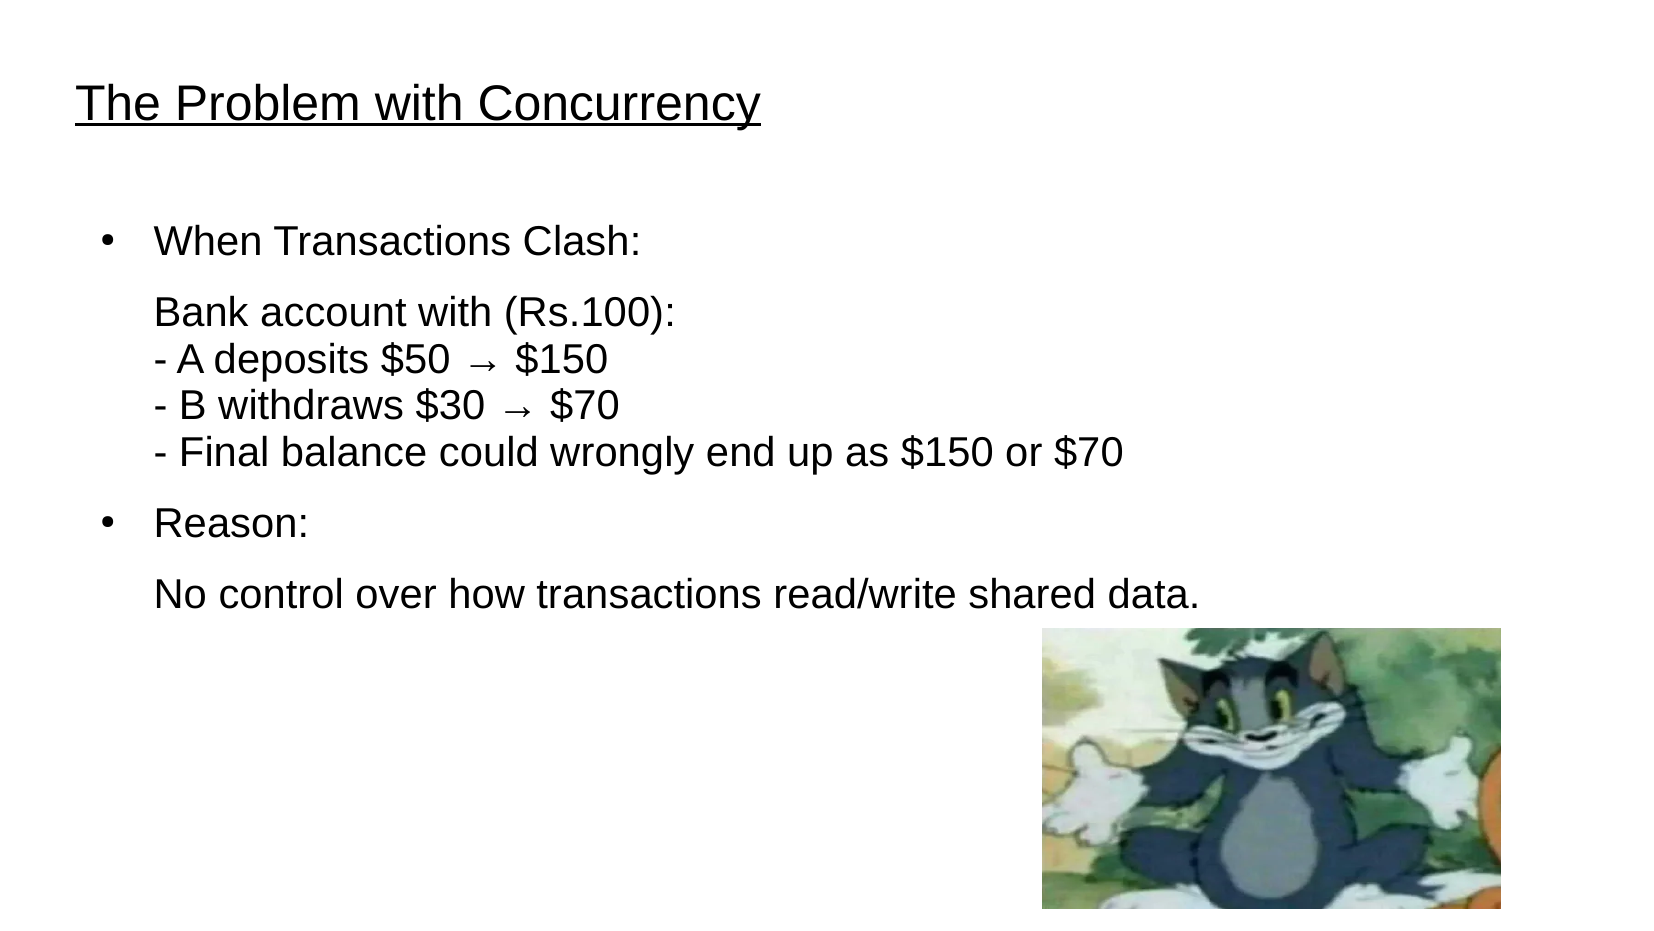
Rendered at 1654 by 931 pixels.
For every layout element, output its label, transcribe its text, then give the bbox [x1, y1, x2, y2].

title The Problem with Concurrency [75, 37, 1564, 193]
list When Transactions Clash: Bank account with (Rs.100): - A deposits $50 → $150 - B withdraws $30 → $70 - Final balance could wrongly end up as $150 or $70 Reason: No control over how transactions read/write shared data. [82, 217, 1571, 758]
picture [1042, 758, 1501, 909]
